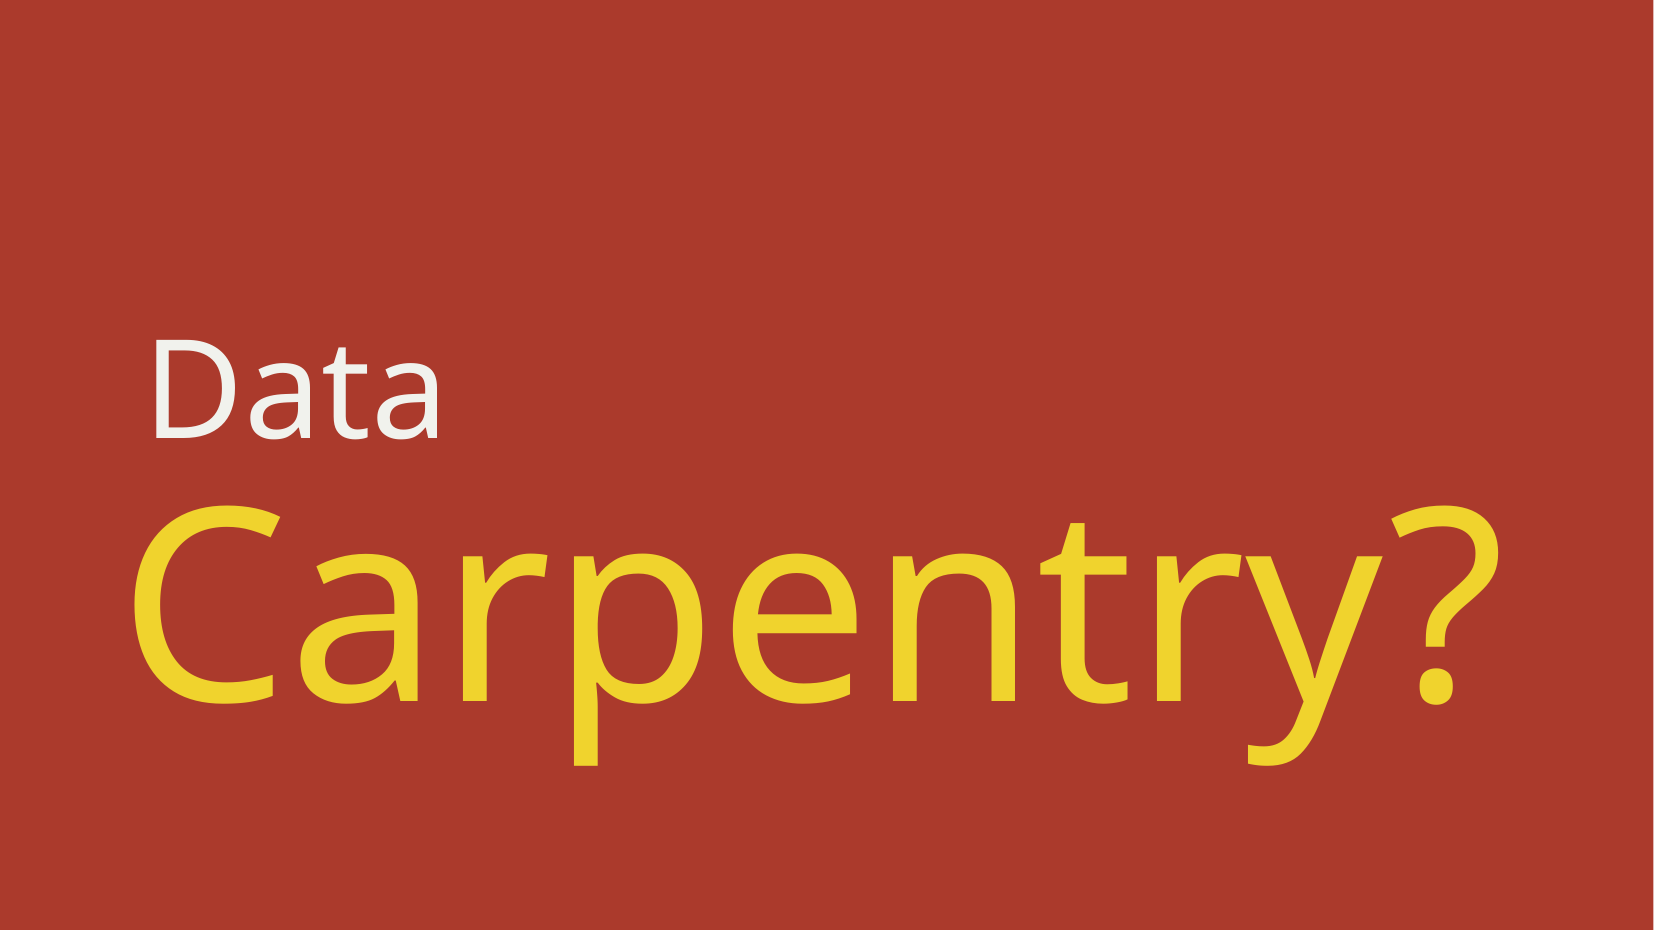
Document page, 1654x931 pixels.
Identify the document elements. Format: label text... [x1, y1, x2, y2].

text_box Data [129, 284, 1525, 404]
text_box Carpentry? [103, 404, 1631, 786]
